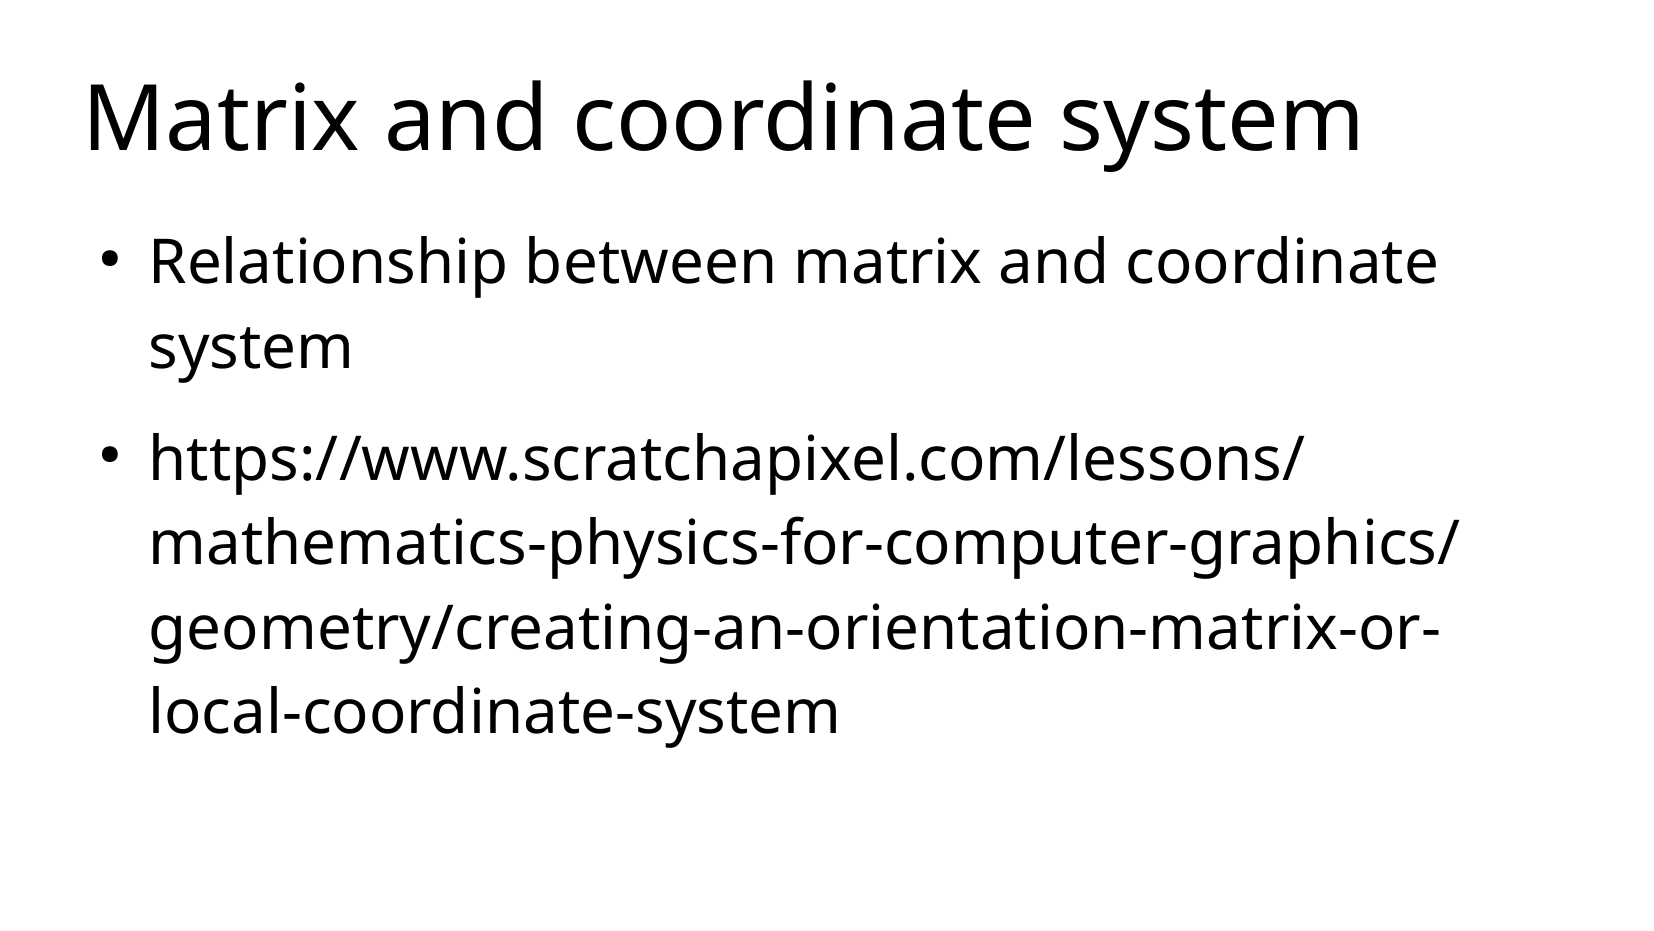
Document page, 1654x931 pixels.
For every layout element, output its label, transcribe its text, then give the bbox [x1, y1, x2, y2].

list Relationship between matrix and coordinate system https://www.scratchapixel.com/lessons/mathematics-physics-for-computer-graphics/geometry/creating-an-orientation-matrix-or-local-coordinate-system [82, 217, 1571, 758]
title Matrix and coordinate system [82, 37, 1571, 193]
